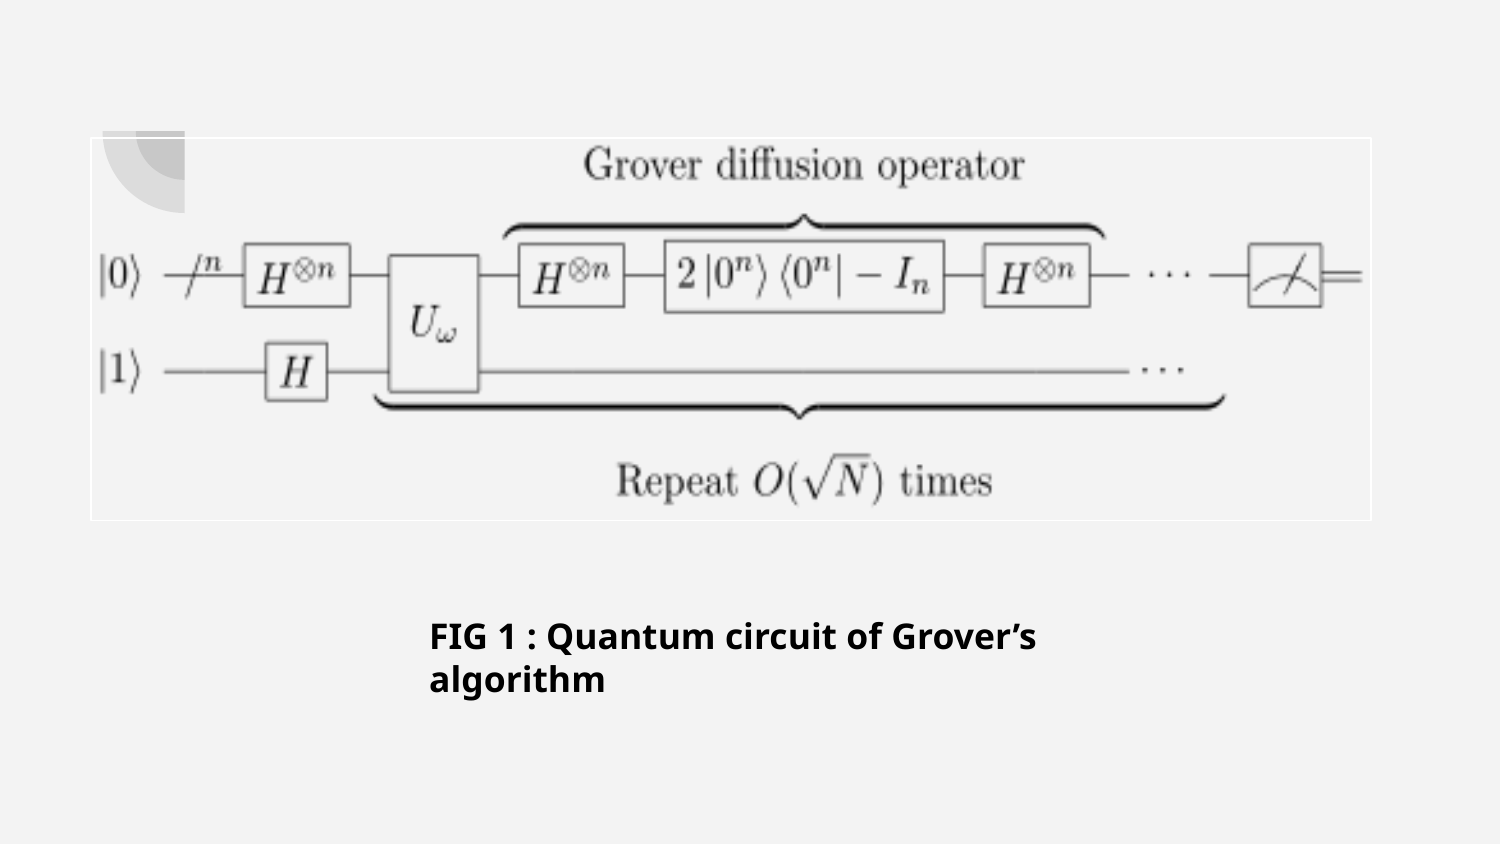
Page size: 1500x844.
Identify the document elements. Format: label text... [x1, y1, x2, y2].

text_box FIG 1 : Quantum circuit of Grover’s algorithm [414, 599, 1219, 715]
picture [91, 138, 1371, 520]
